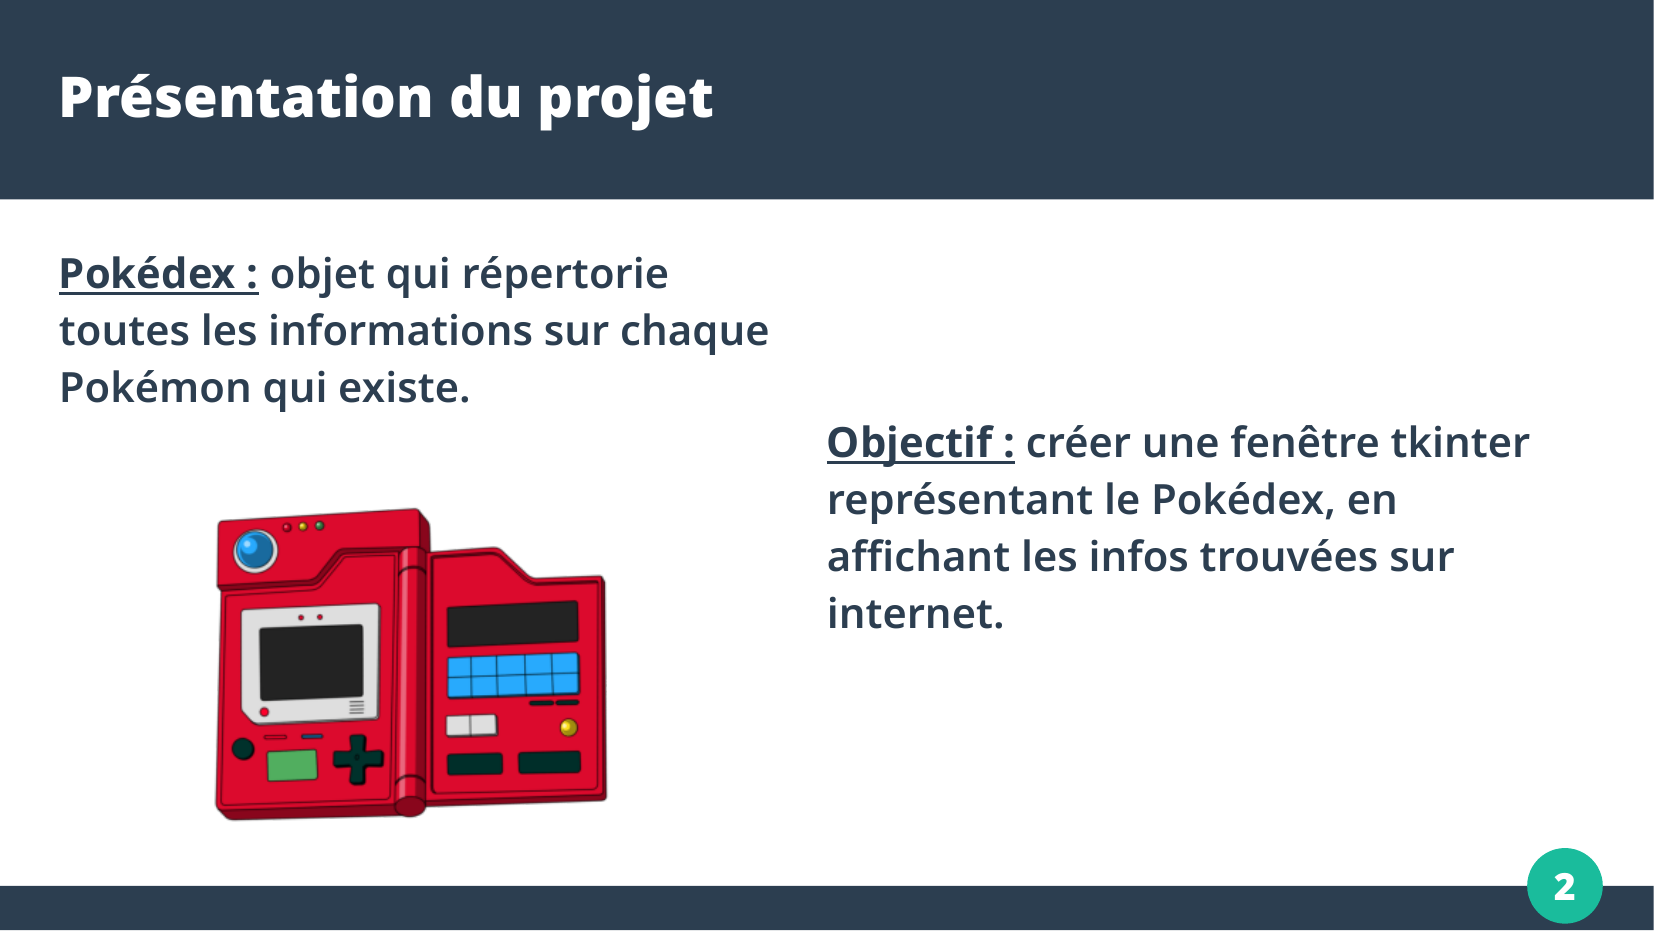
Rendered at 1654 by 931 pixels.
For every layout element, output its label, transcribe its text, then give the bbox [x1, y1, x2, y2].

list Pokédex : objet qui répertorie toutes les informations sur chaque Pokémon qui existe. [59, 243, 809, 540]
title Présentation du projet [59, 37, 1595, 155]
picture [195, 501, 621, 826]
list Objectif : créer une fenêtre tkinter représentant le Pokédex, en affichant les infos trouvées sur internet. [826, 412, 1577, 709]
